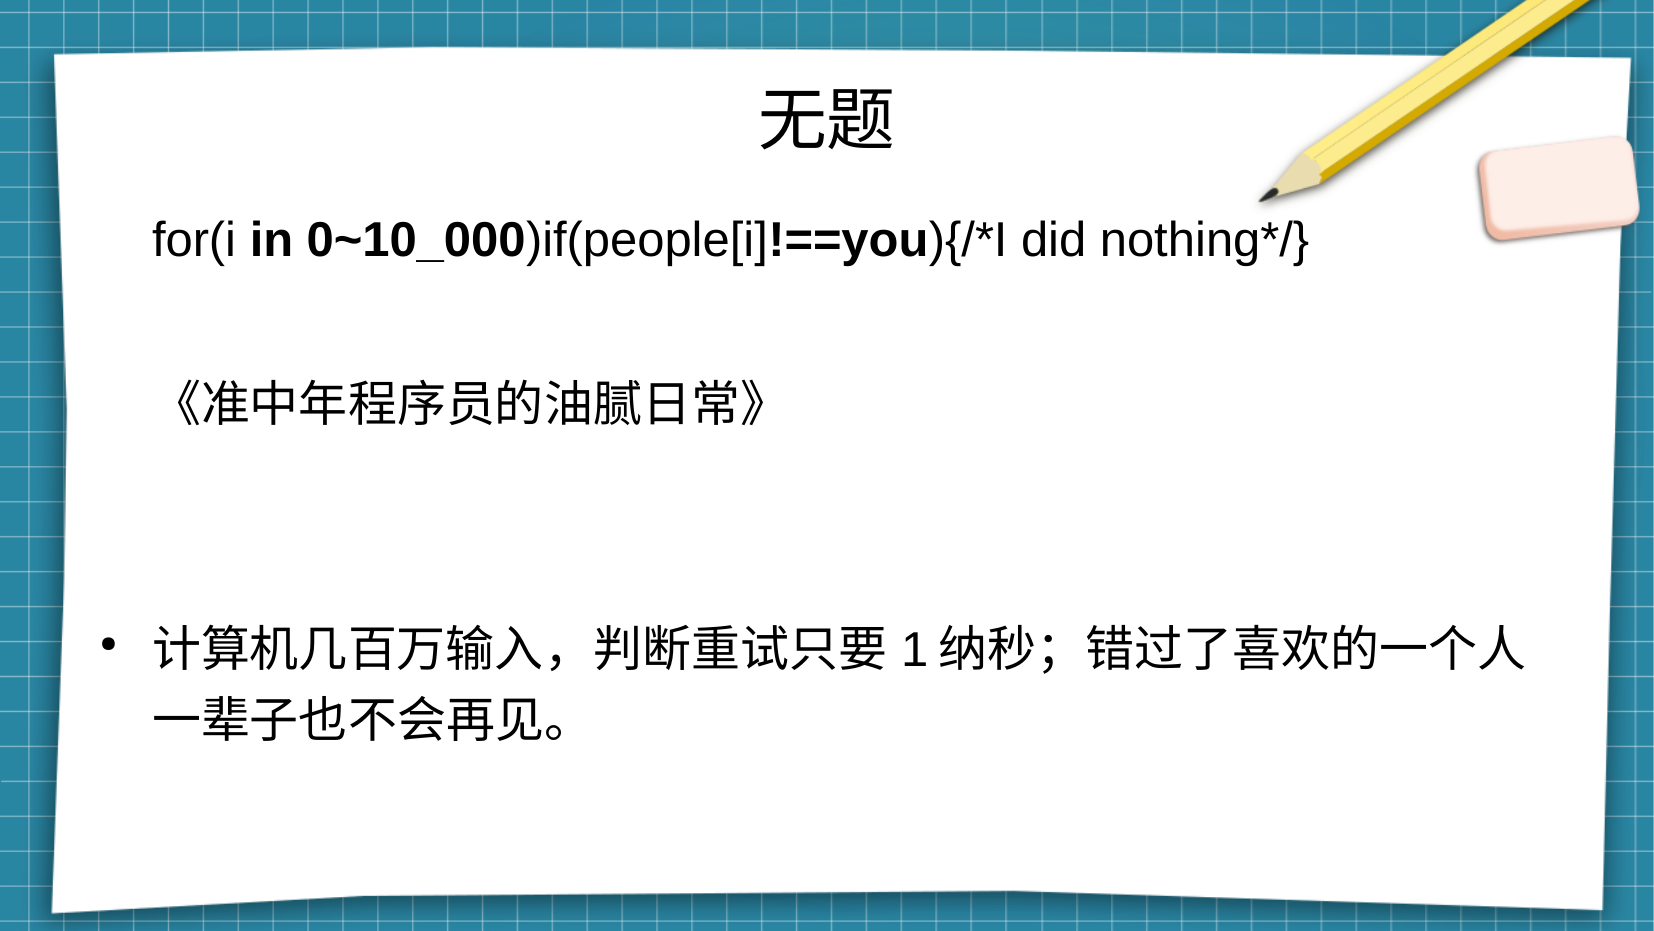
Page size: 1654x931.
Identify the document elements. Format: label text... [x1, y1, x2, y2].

picture [0, 0, 1654, 931]
title 无题 [82, 37, 1571, 193]
list for(i in 0~10_000)if(people[i]!==you){/*I did nothing*/} 《准中年程序员的油腻日常》 计算机几百万输入，判断重试只要1纳秒；错过了喜欢的一个人 一辈子也不会再见。 [82, 211, 1571, 752]
